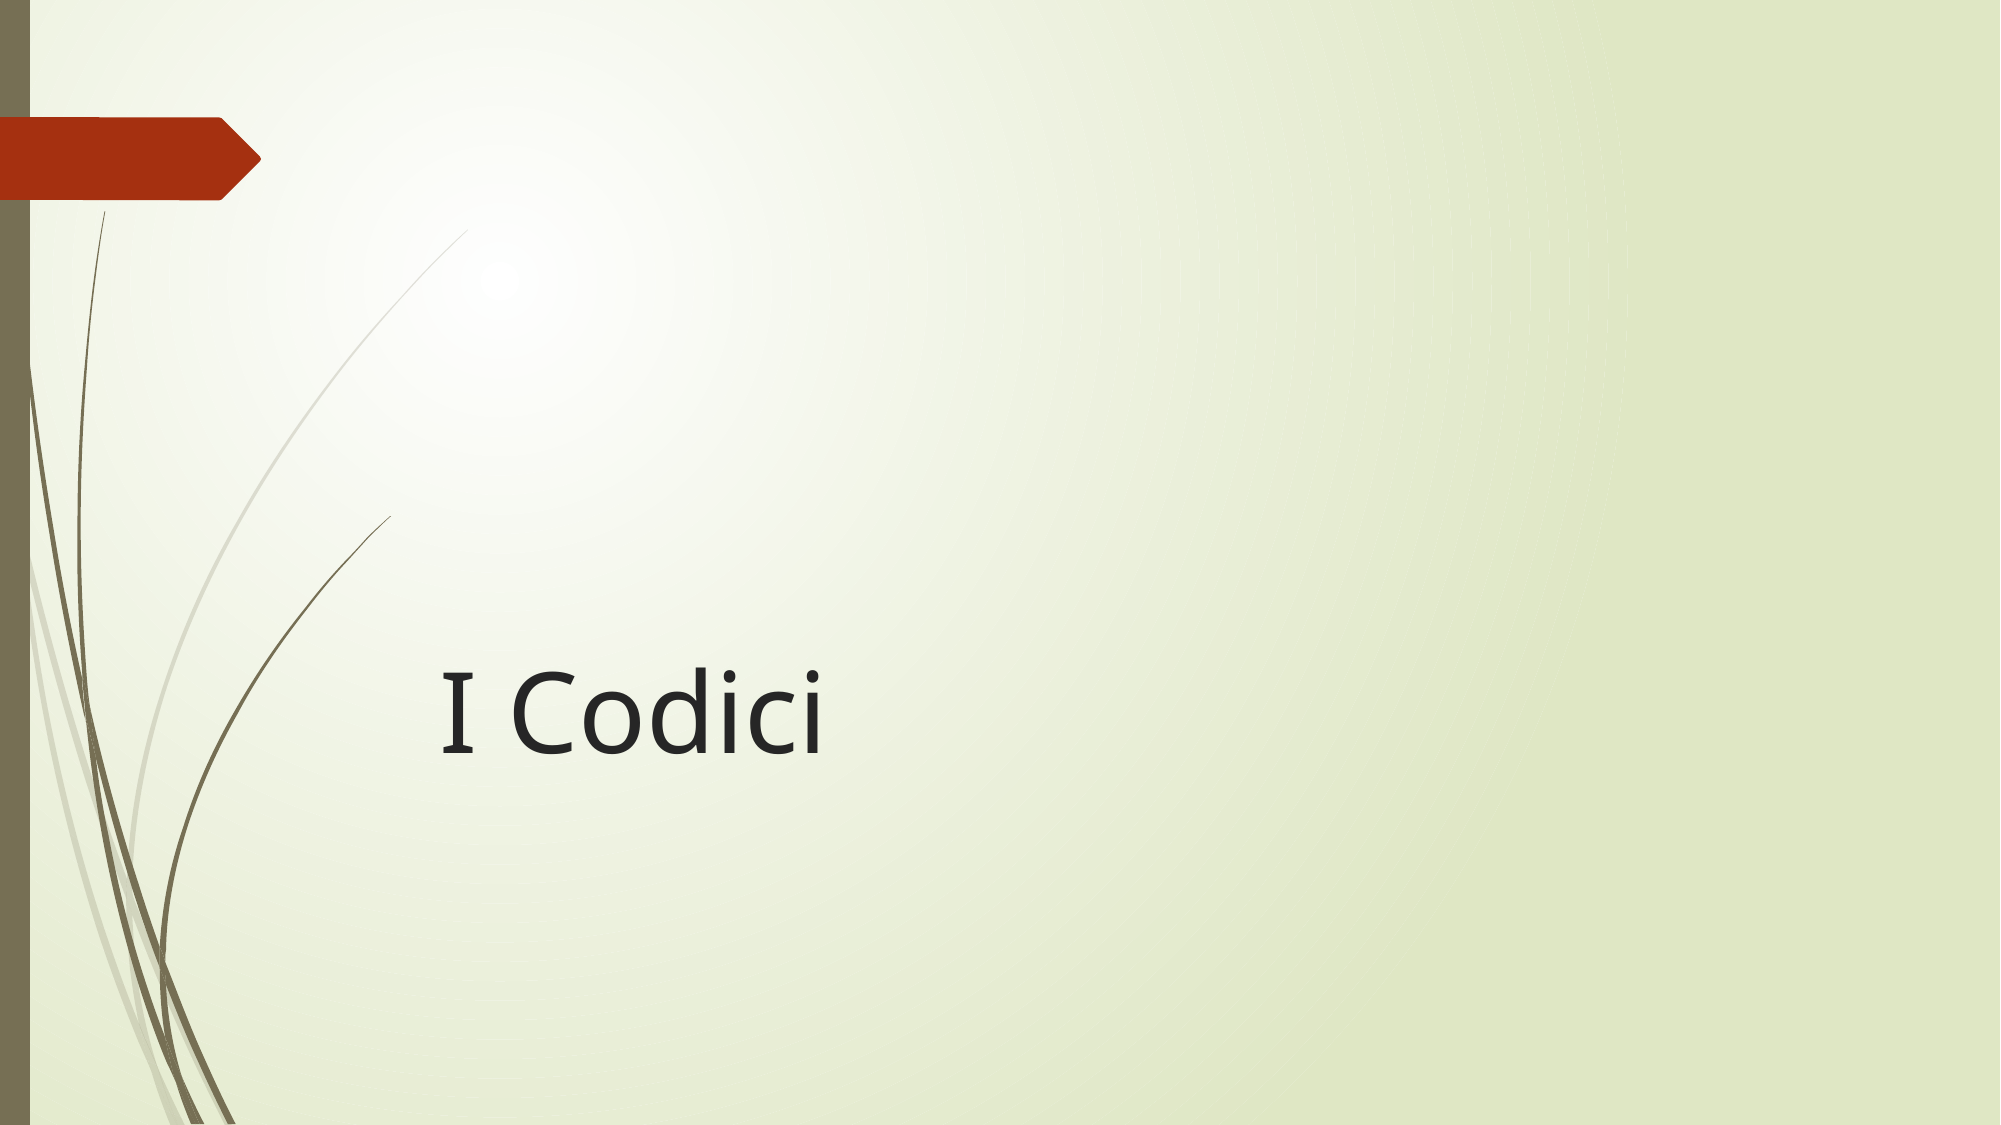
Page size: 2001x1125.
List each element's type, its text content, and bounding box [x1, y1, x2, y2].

title I Codici [424, 412, 1888, 784]
